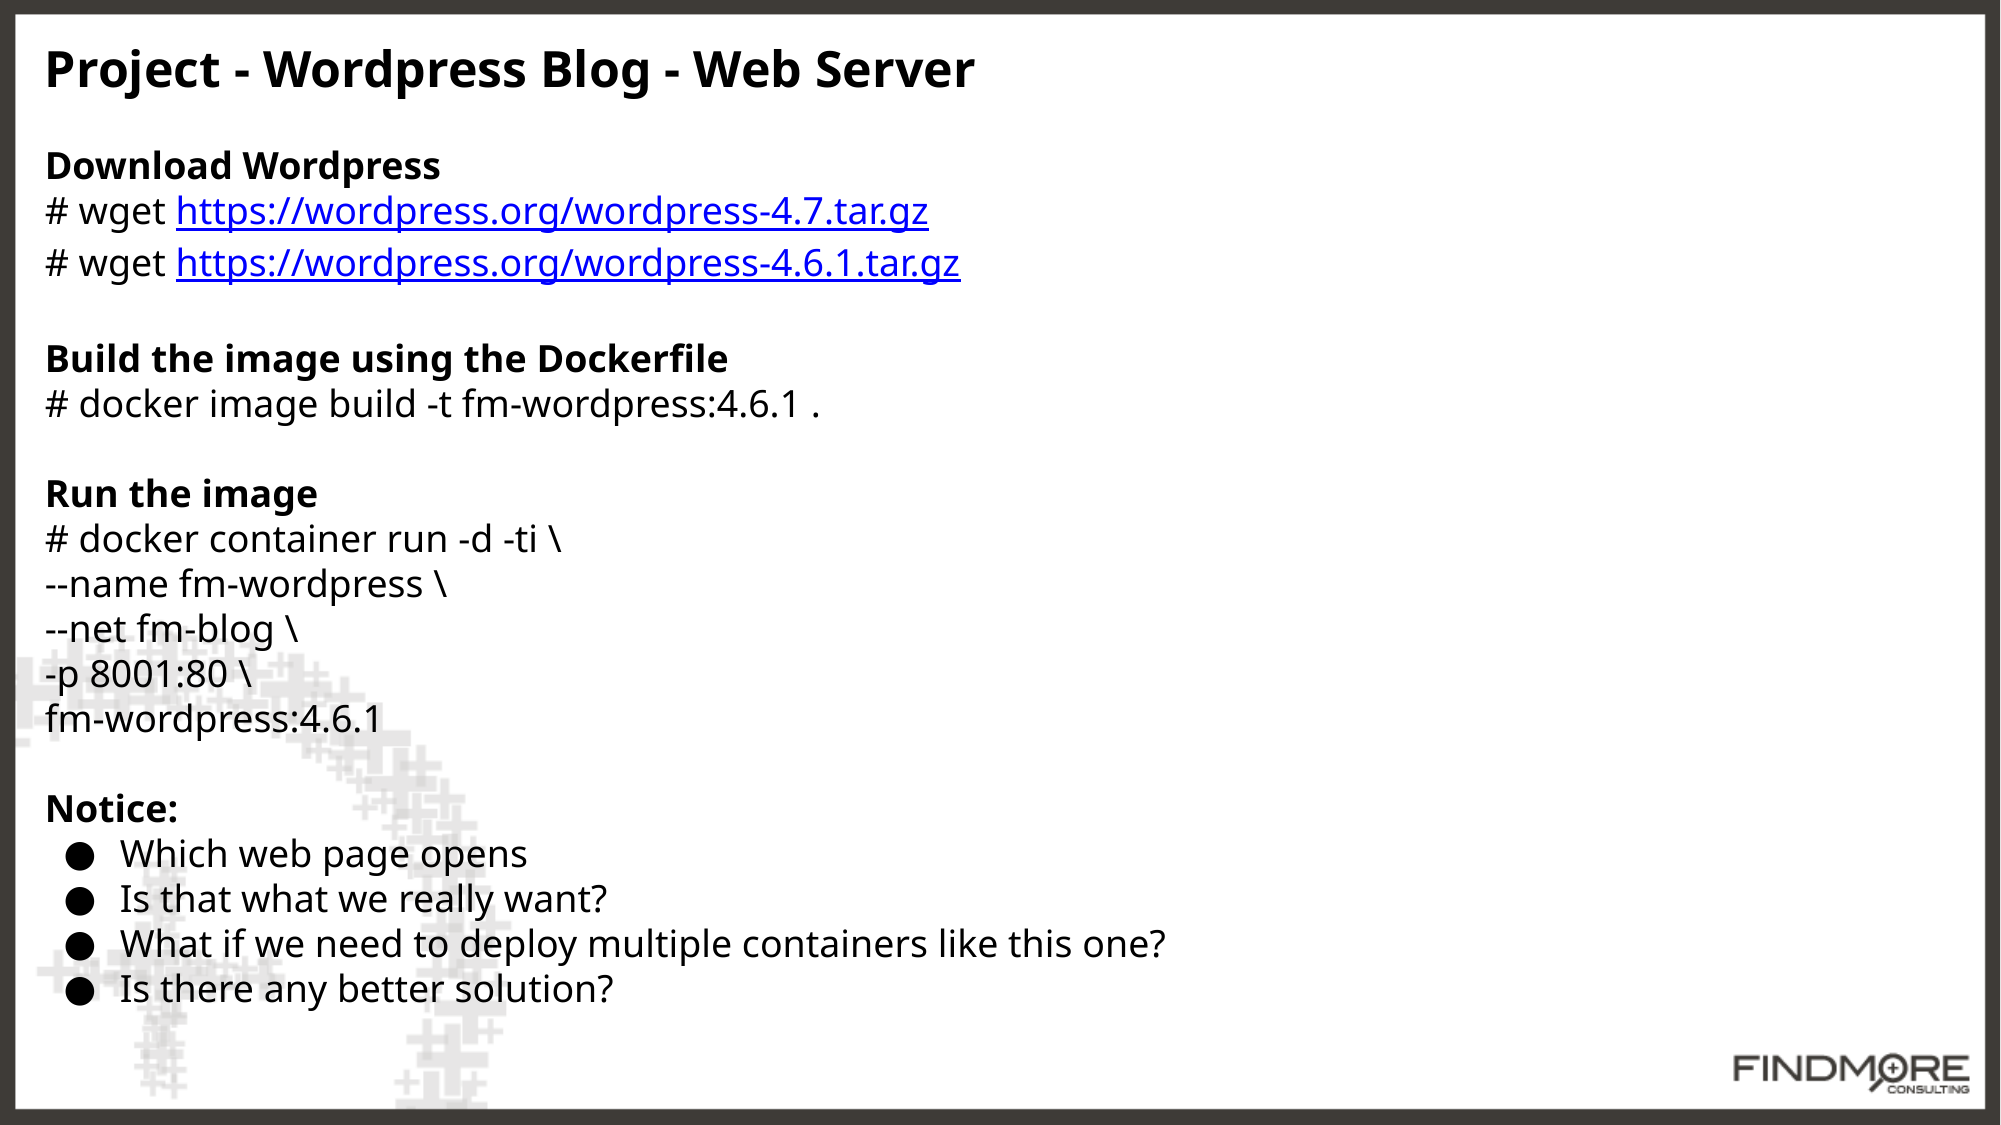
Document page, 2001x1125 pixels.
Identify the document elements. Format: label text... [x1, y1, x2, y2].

picture [0, 0, 2001, 1125]
text_box Project - Wordpress Blog - Web Server Download Wordpress # wget https://wordpress.org/wordpress-4.7.tar.gz # wget https://wordpress.org/wordpress-4.6.1.tar.gz Build the image using the Dockerfile # docker image build -t fm-wordpress:4.6.1 . Run the image # docker container run -d -ti \ --name fm-wordpress \ --net fm-blog \ -p 8001:80 \ fm-wordpress:4.6.1 Notice: Which web page opens Is that what we really want? What if we need to deploy multiple containers like this one? Is there any better solution? [29, 30, 1950, 1024]
